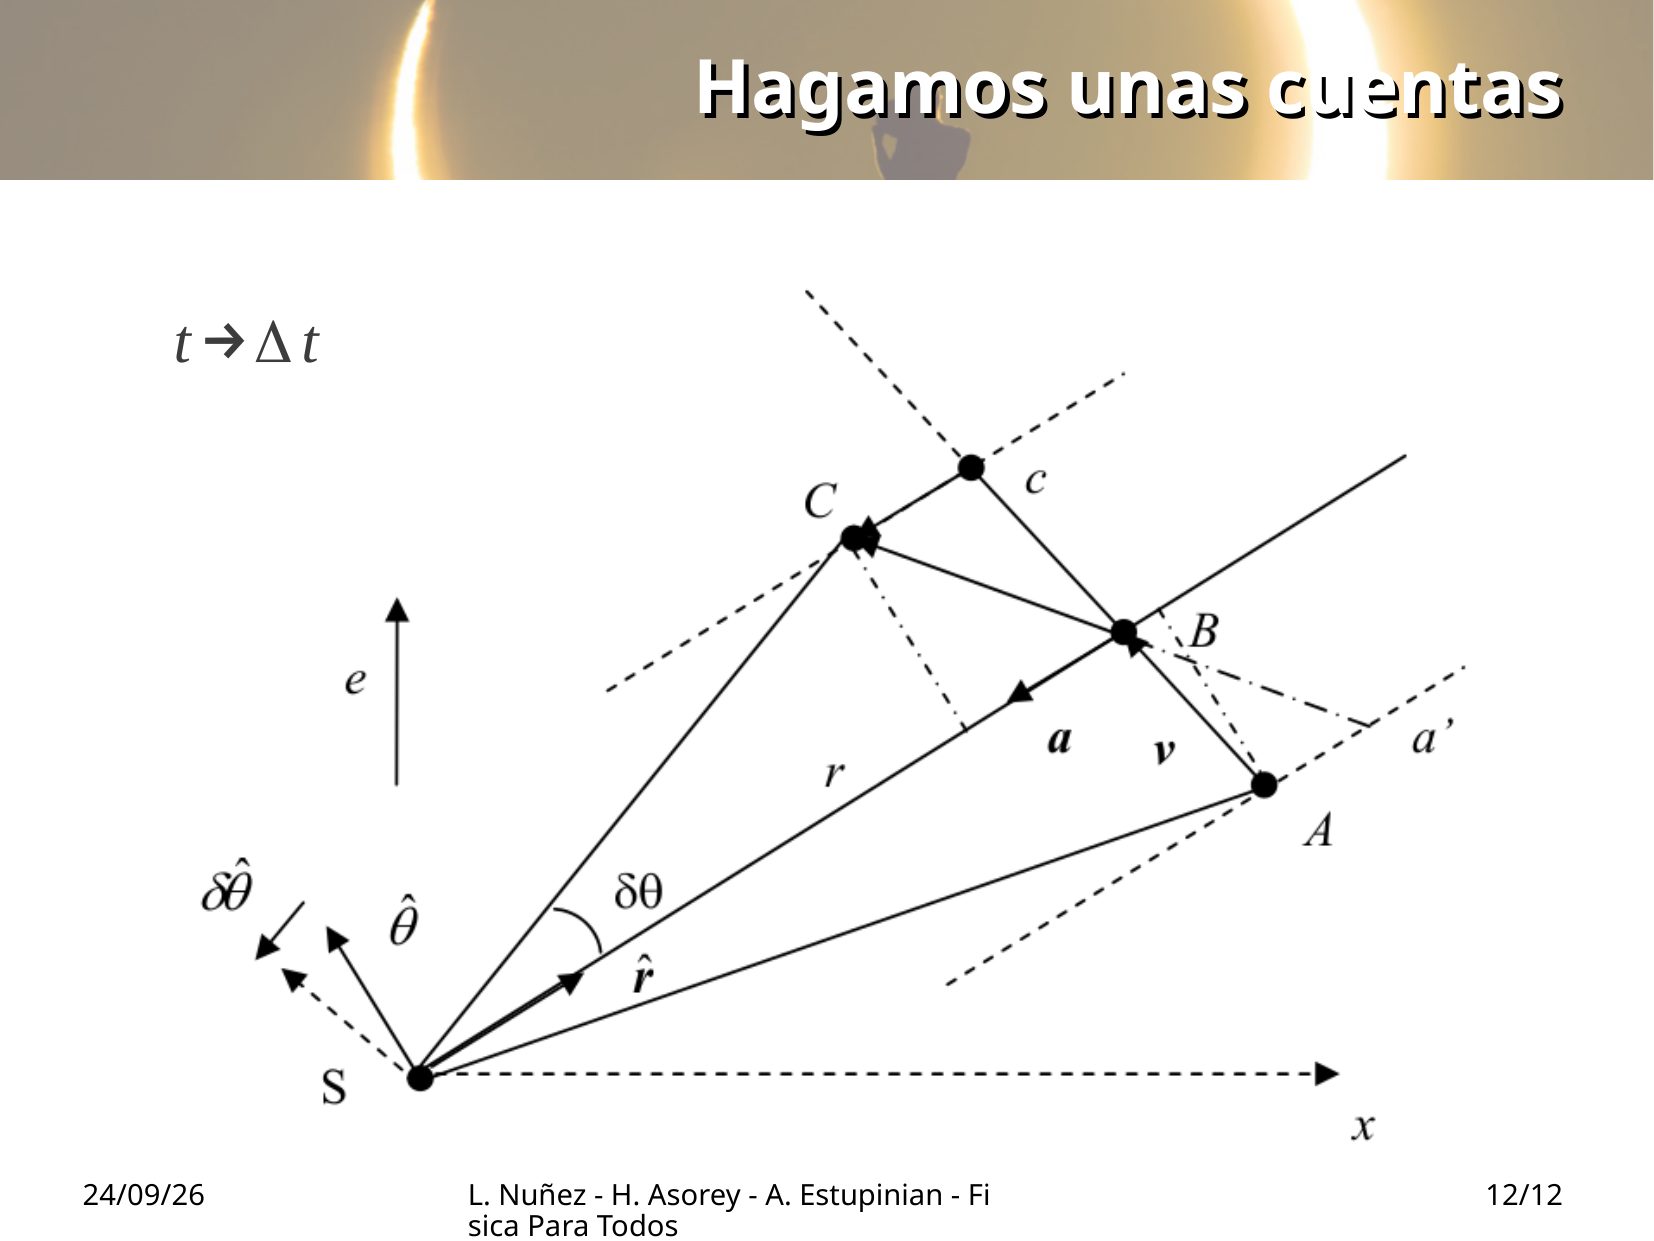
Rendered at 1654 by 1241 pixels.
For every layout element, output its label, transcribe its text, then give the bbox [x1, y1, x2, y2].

picture [0, 0, 1654, 180]
title Hagamos unas cuentas [75, 19, 1564, 151]
chart [167, 305, 331, 376]
picture [82, 258, 1571, 1152]
